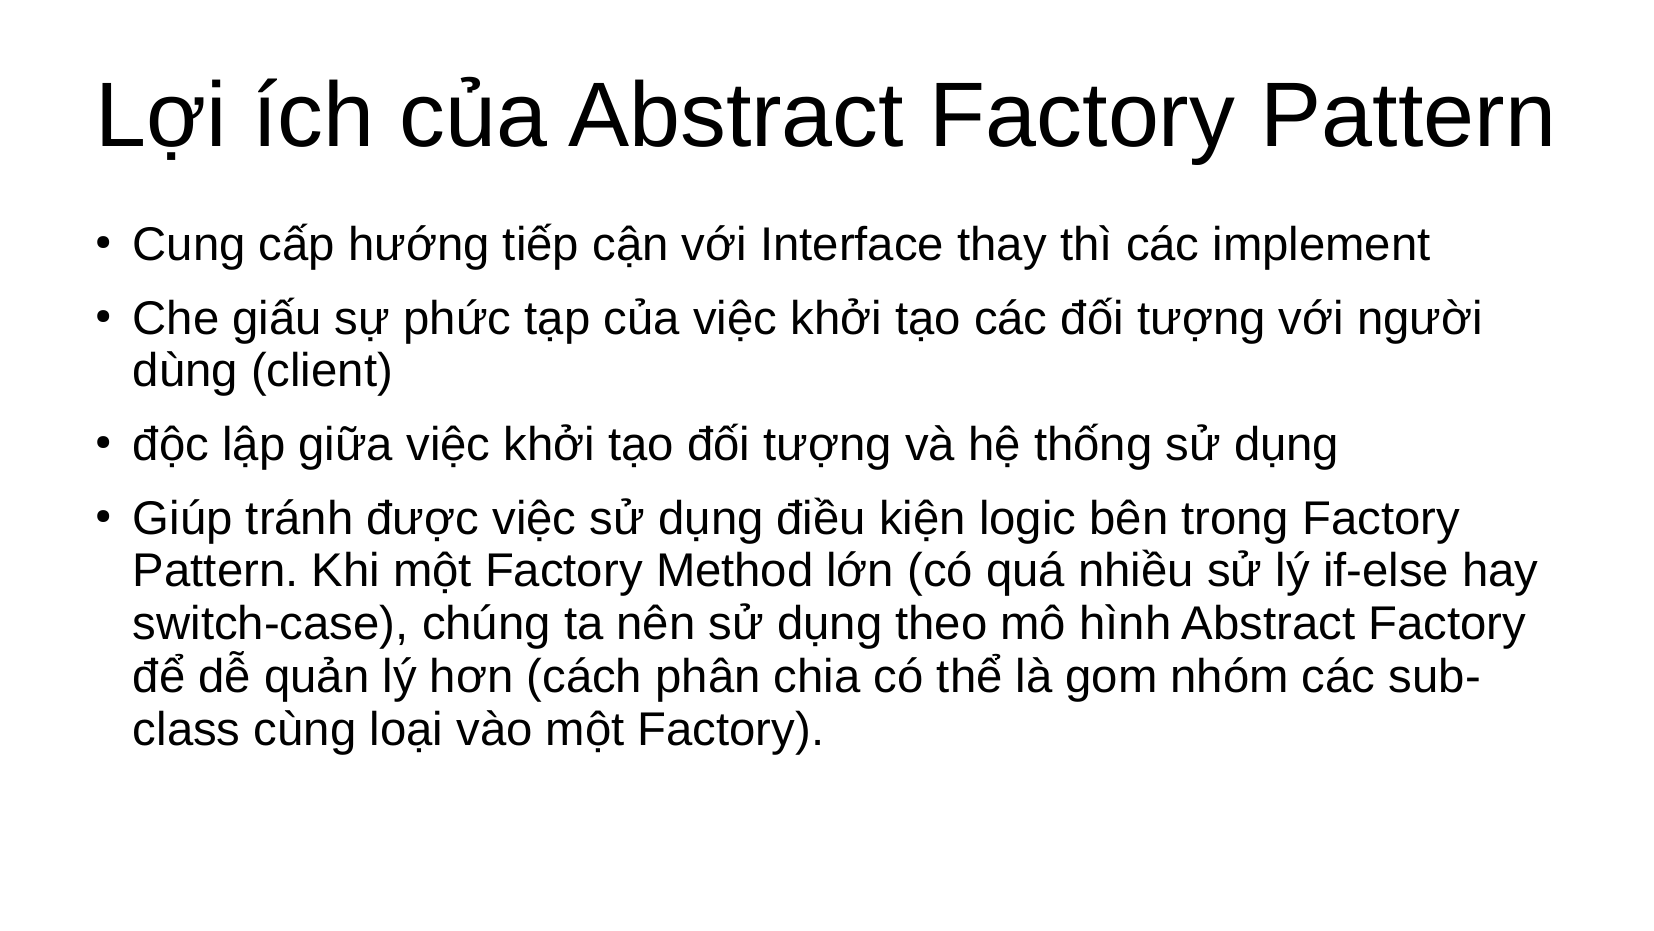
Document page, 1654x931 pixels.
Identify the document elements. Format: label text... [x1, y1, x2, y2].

list Cung cấp hướng tiếp cận với Interface thay thì các implement Che giấu sự phức tạp của việc khởi tạo các đối tượng với người dùng (client) độc lập giữa việc khởi tạo đối tượng và hệ thống sử dụng Giúp tránh được việc sử dụng điều kiện logic bên trong Factory Pattern. Khi một Factory Method lớn (có quá nhiều sử lý if-else hay switch-case), chúng ta nên sử dụng theo mô hình Abstract Factory để dễ quản lý hơn (cách phân chia có thể là gom nhóm các sub-class cùng loại vào một Factory). [82, 217, 1571, 758]
title Lợi ích của Abstract Factory Pattern [82, 37, 1571, 193]
